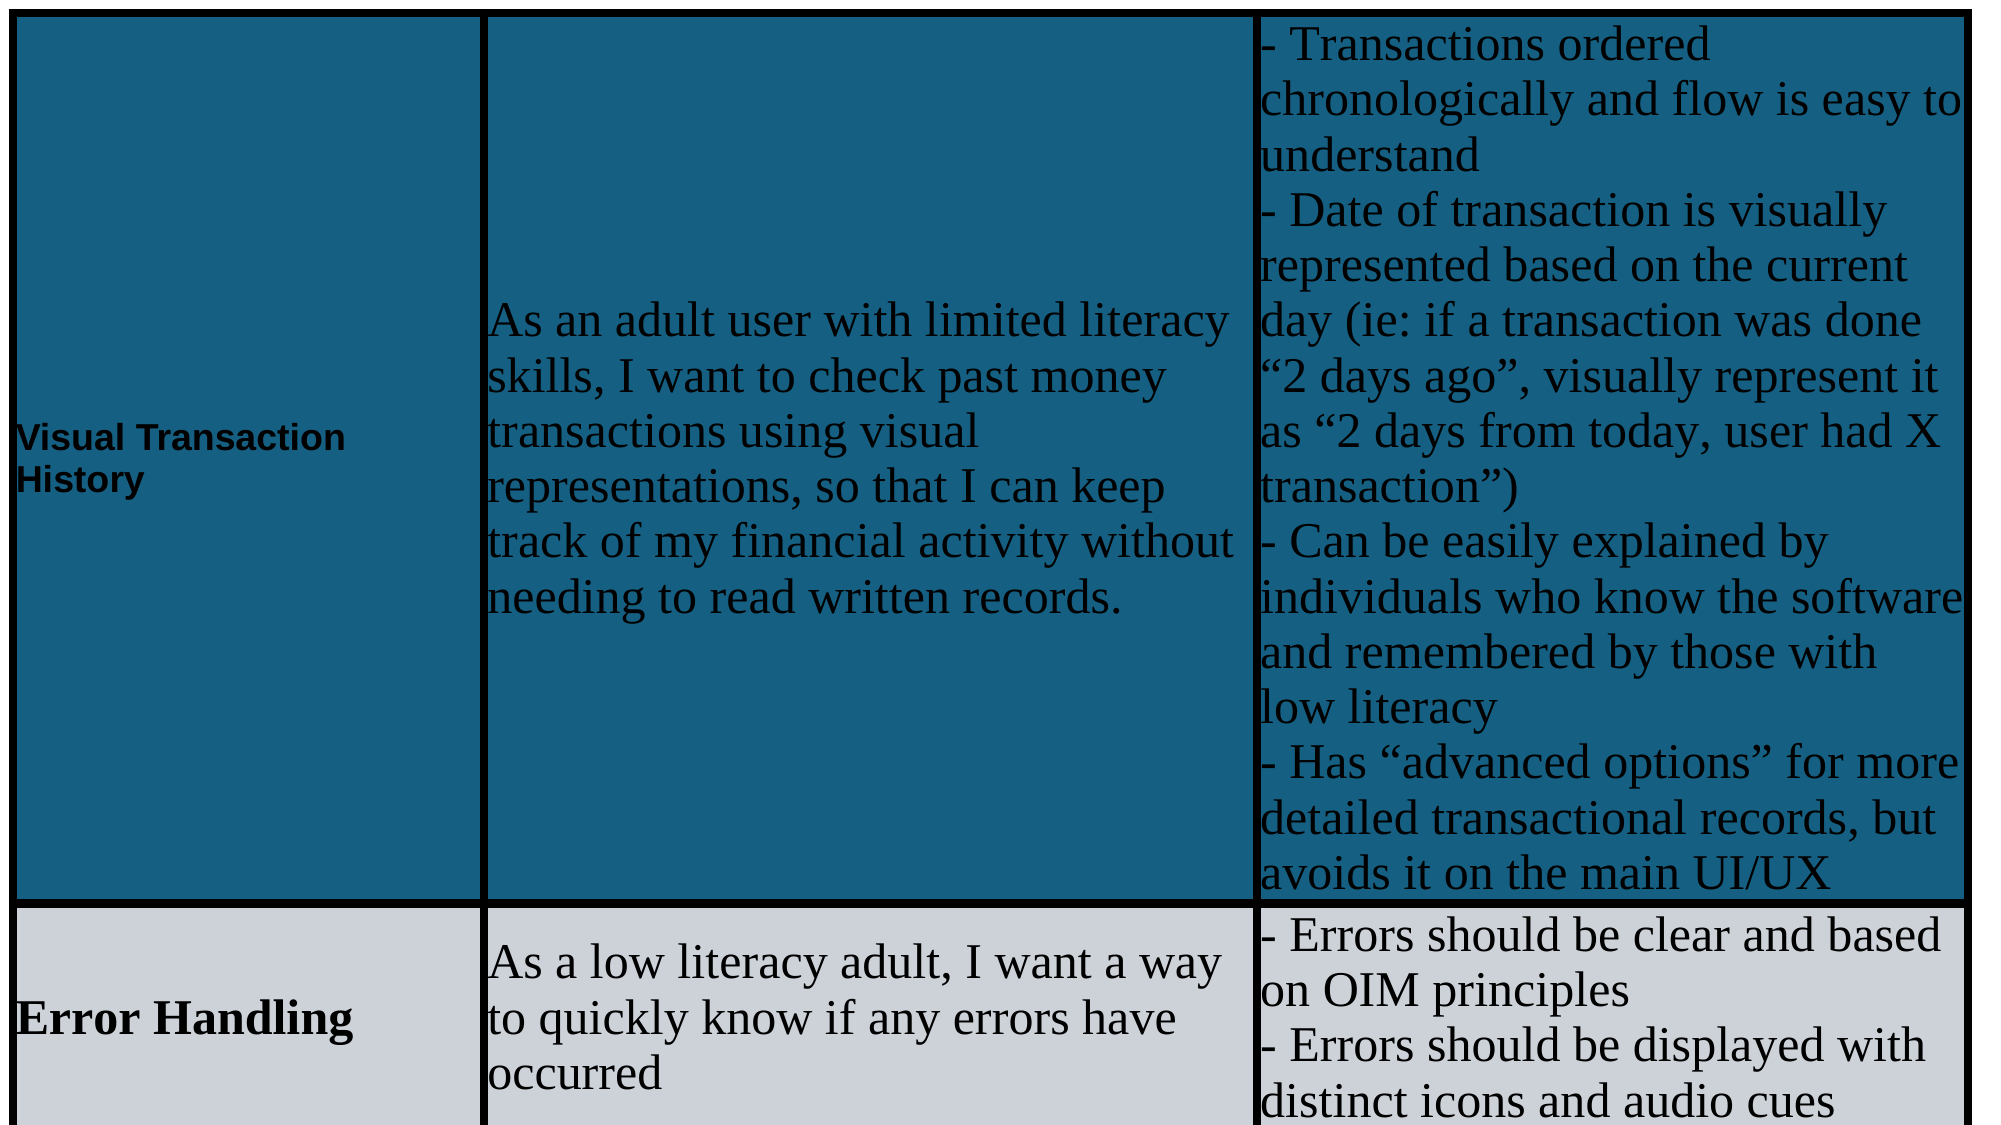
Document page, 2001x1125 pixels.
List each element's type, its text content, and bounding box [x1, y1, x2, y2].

table_header Visual Transaction History [17, 17, 480, 899]
table_header As an adult user with limited literacy skills, I want to check past money transactions using visual representations, so that I can keep track of my financial activity without needing to read written records. [488, 17, 1253, 899]
table_cell - Errors should be clear and based on OIM principles - Errors should be displayed with distinct icons and audio cues [1261, 908, 1964, 1125]
table_cell Error Handling [17, 908, 480, 1125]
table_cell As a low literacy adult, I want a way to quickly know if any errors have occurred [488, 908, 1253, 1125]
table_header - Transactions ordered chronologically and flow is easy to understand - Date of transaction is visually represented based on the current day (ie: if a transaction was done “2 days ago”, visually represent it as “2 days from today, user had X transaction”) - Can be easily explained by individuals who know the software and remembered by those with low literacy - Has “advanced options” for more detailed transactional records, but avoids it on the main UI/UX [1261, 17, 1964, 899]
